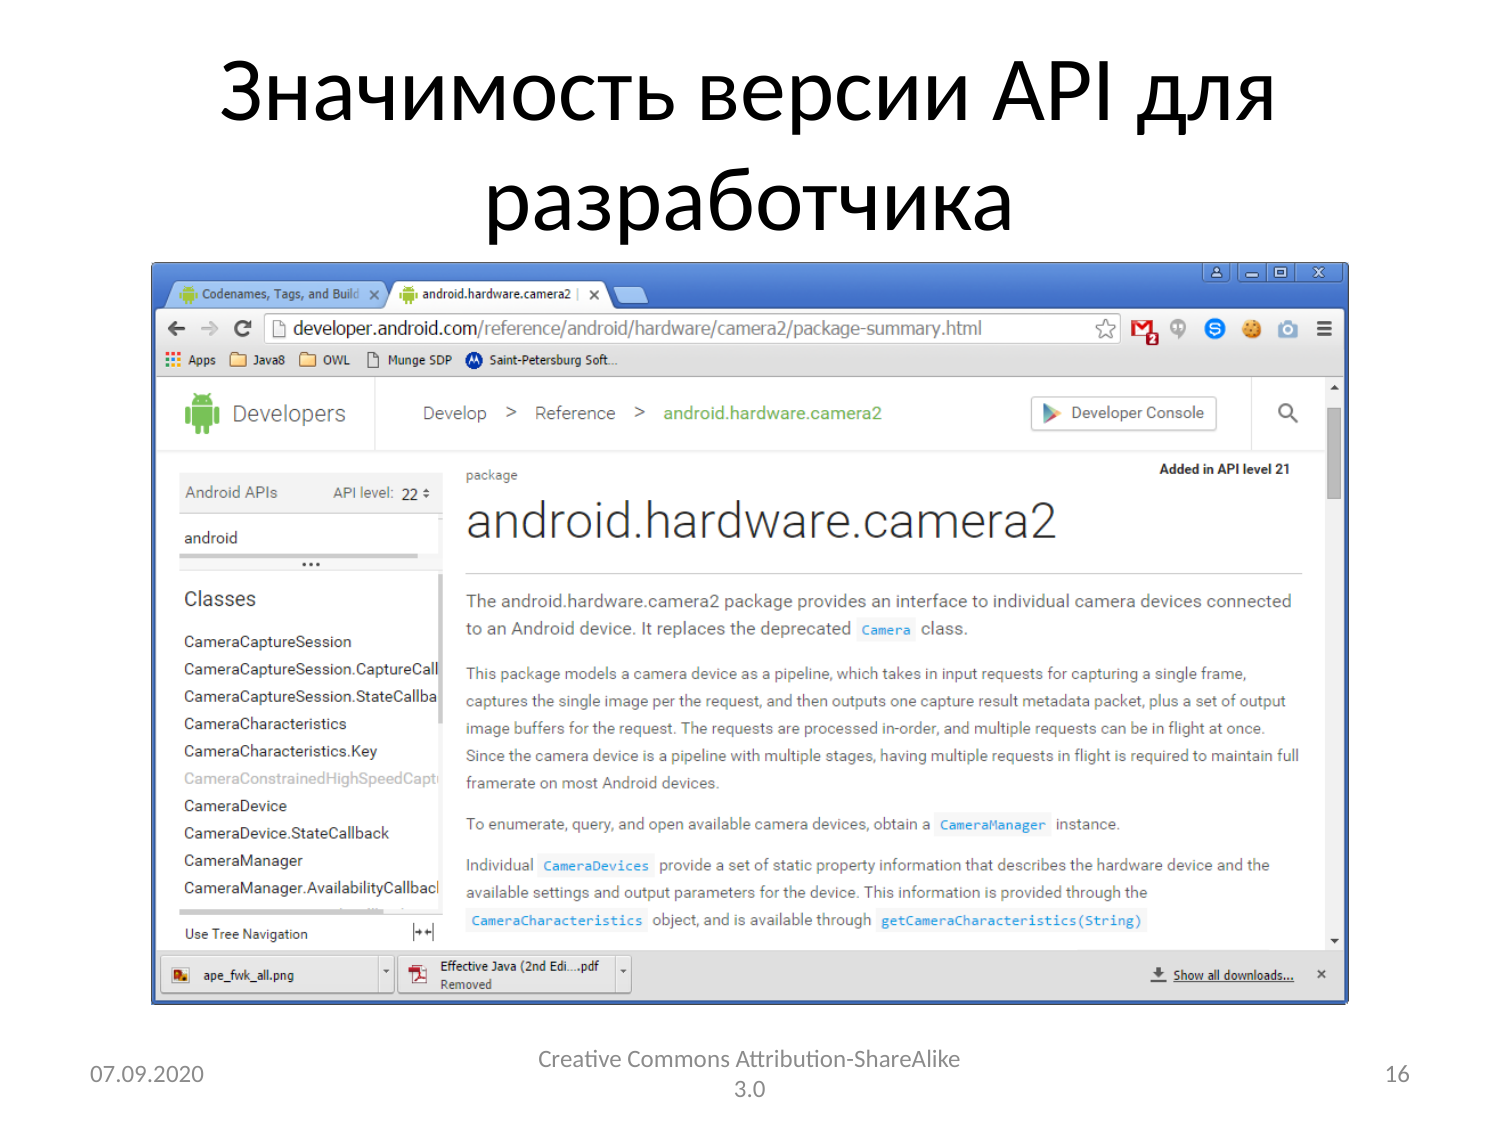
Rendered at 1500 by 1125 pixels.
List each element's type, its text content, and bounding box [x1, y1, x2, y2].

footer Creative Commons Attribution-ShareAlike 3.0 [512, 1042, 988, 1103]
slide_number <number> [1074, 1042, 1425, 1103]
picture [151, 262, 1349, 1005]
title Значимость версии API для разработчика [75, 45, 1425, 233]
